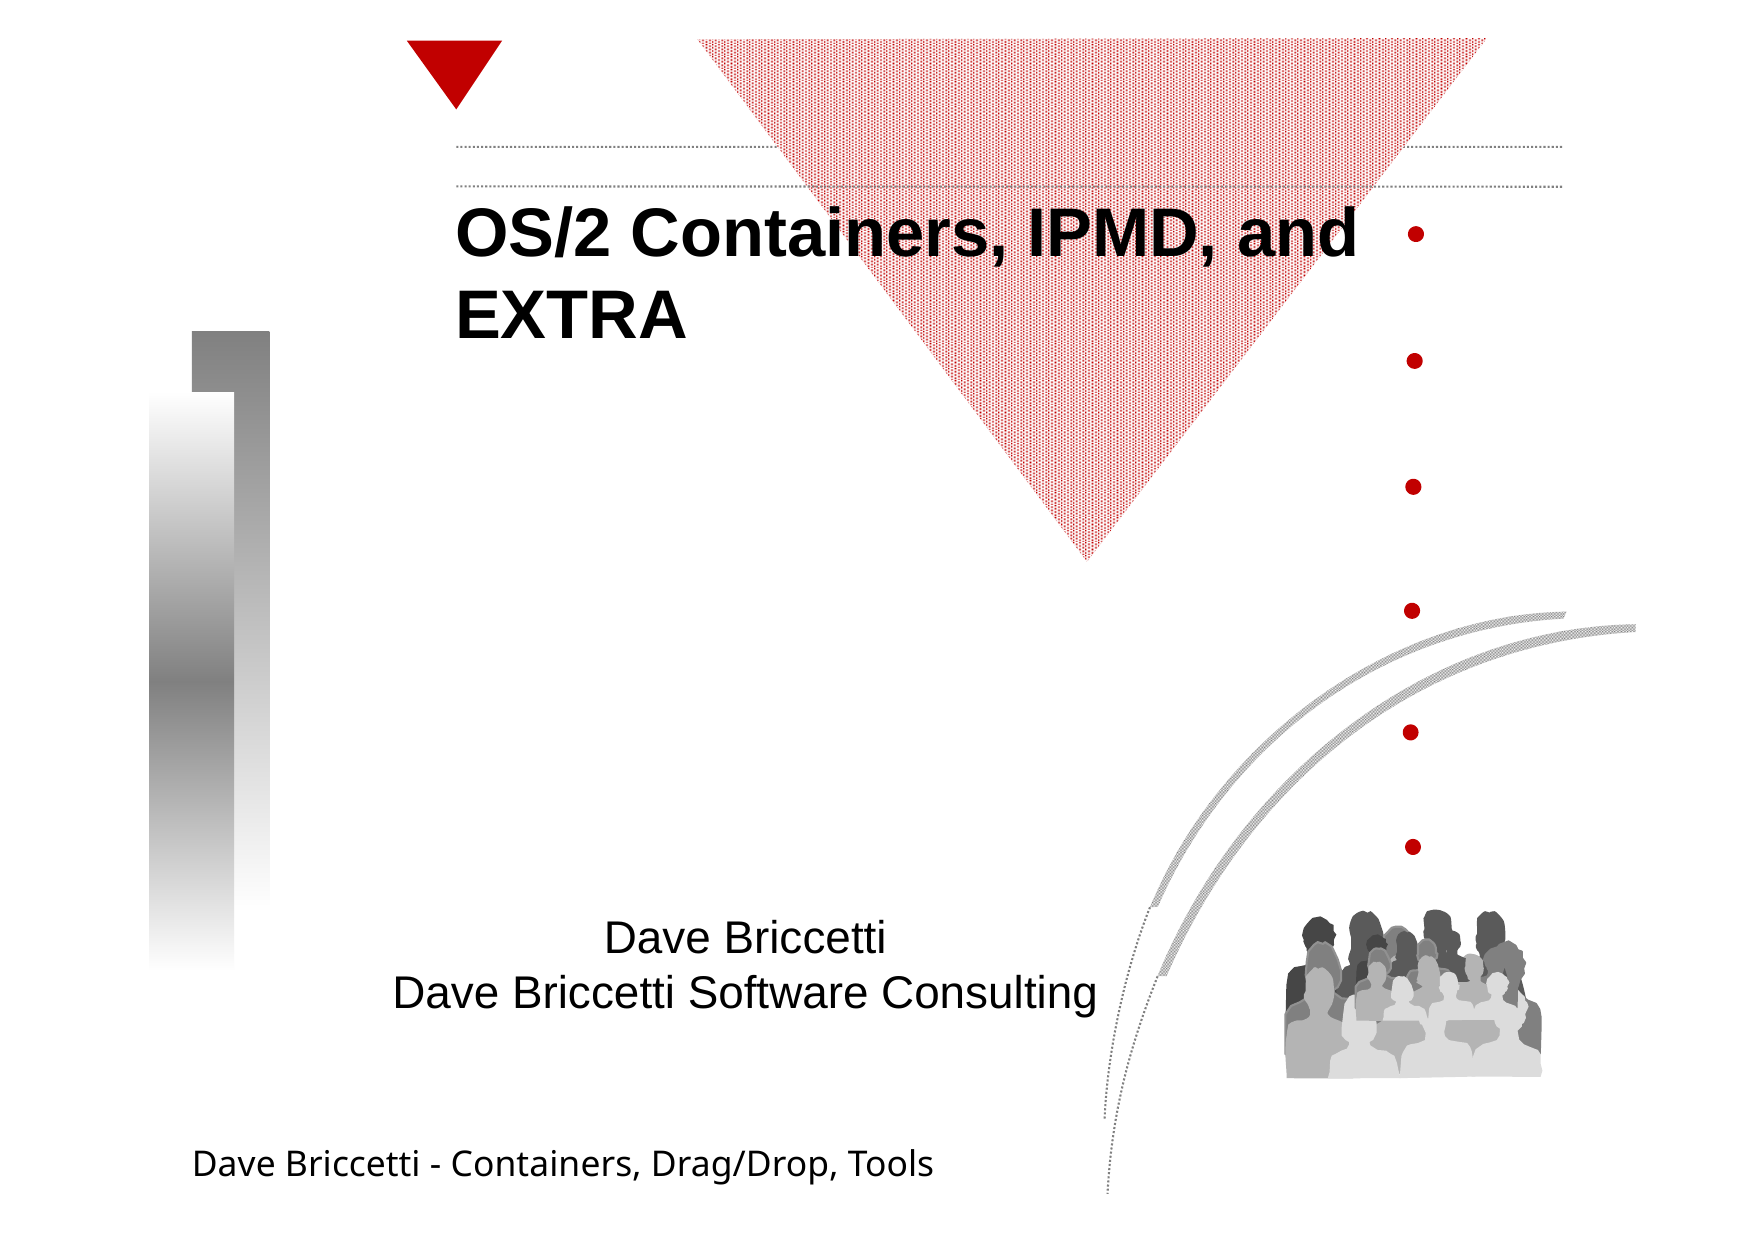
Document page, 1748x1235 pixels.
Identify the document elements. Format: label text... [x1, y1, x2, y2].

text_box Dave Briccetti Dave Briccetti Software Consulting [262, 907, 1229, 1020]
text_box [262, 1020, 1229, 1078]
text_box [1405, 478, 1422, 495]
text_box [697, 38, 1488, 187]
text_box [150, 393, 234, 971]
text_box OS/2 Containers, IPMD, and EXTRA [455, 187, 1574, 360]
text_box [1150, 611, 1567, 907]
text_box [1405, 838, 1421, 855]
text_box [1285, 909, 1543, 1079]
text_box [1404, 602, 1421, 619]
text_box [1406, 360, 1423, 369]
text_box [1402, 724, 1419, 741]
text_box [936, 360, 1242, 562]
